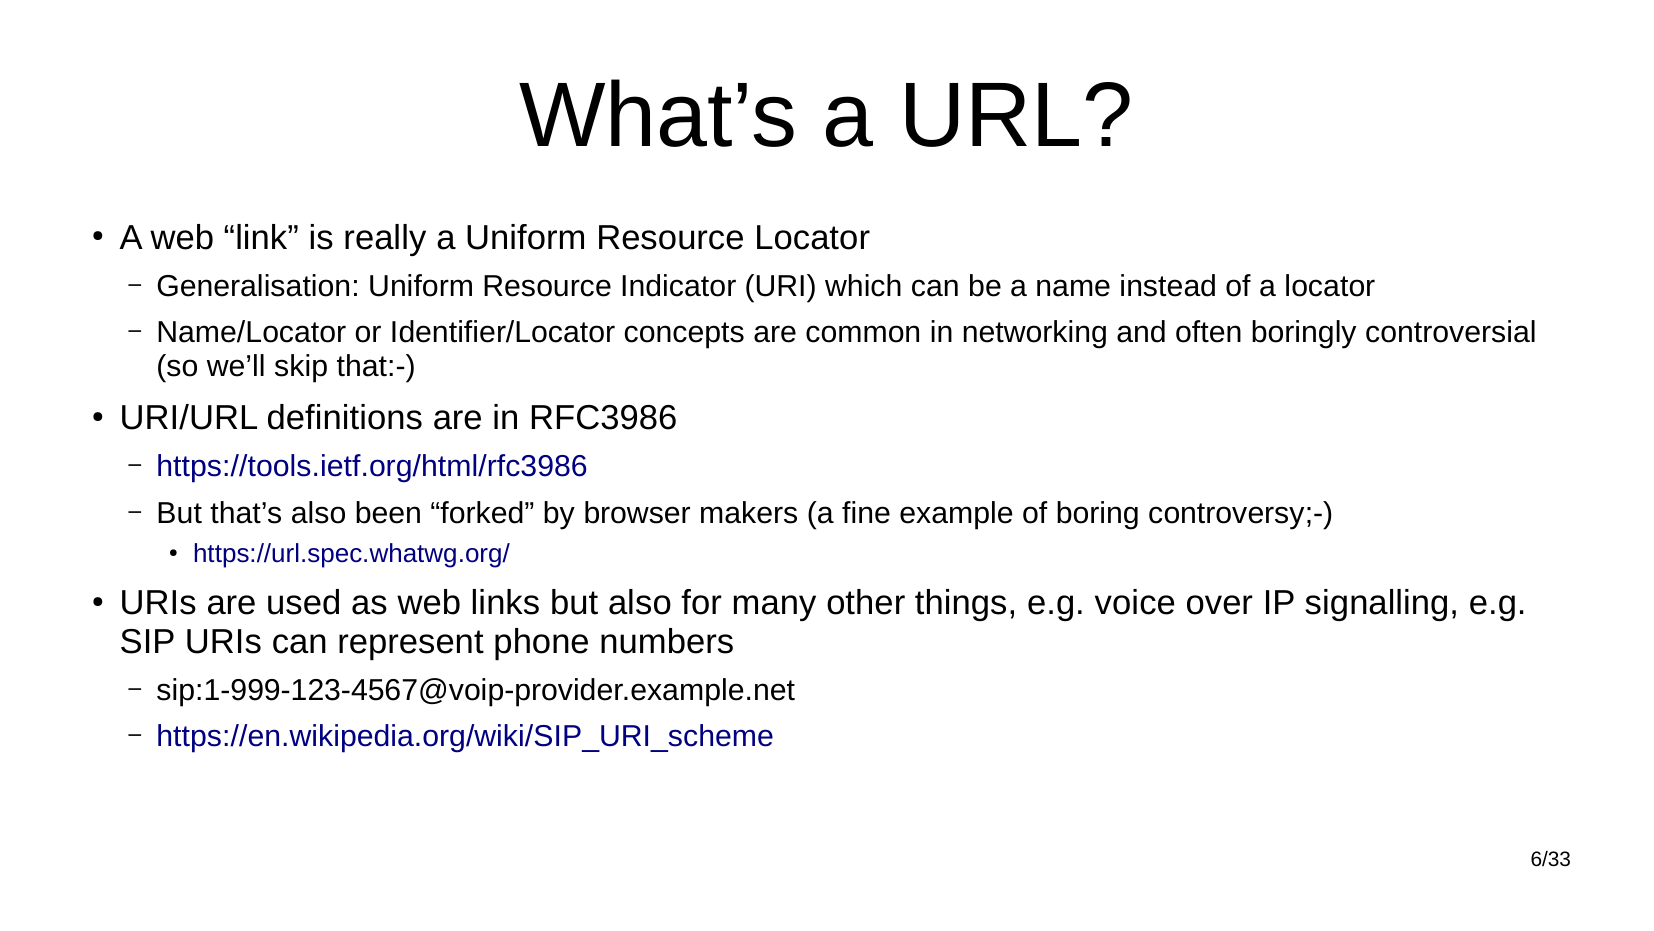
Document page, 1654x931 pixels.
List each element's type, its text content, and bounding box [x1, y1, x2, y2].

list A web “link” is really a Uniform Resource Locator Generalisation: Uniform Resource Indicator (URI) which can be a name instead of a locator Name/Locator or Identifier/Locator concepts are common in networking and often boringly controversial (so we’ll skip that:-) URI/URL definitions are in RFC3986 https://tools.ietf.org/html/rfc3986 But that’s also been “forked” by browser makers (a fine example of boring controversy;-) https://url.spec.whatwg.org/ URIs are used as web links but also for many other things, e.g. voice over IP signalling, e.g. SIP URIs can represent phone numbers sip:1-999-123-4567@voip-provider.example.net https://en.wikipedia.org/wiki/SIP_URI_scheme [82, 217, 1571, 758]
title What’s a URL? [82, 37, 1571, 193]
